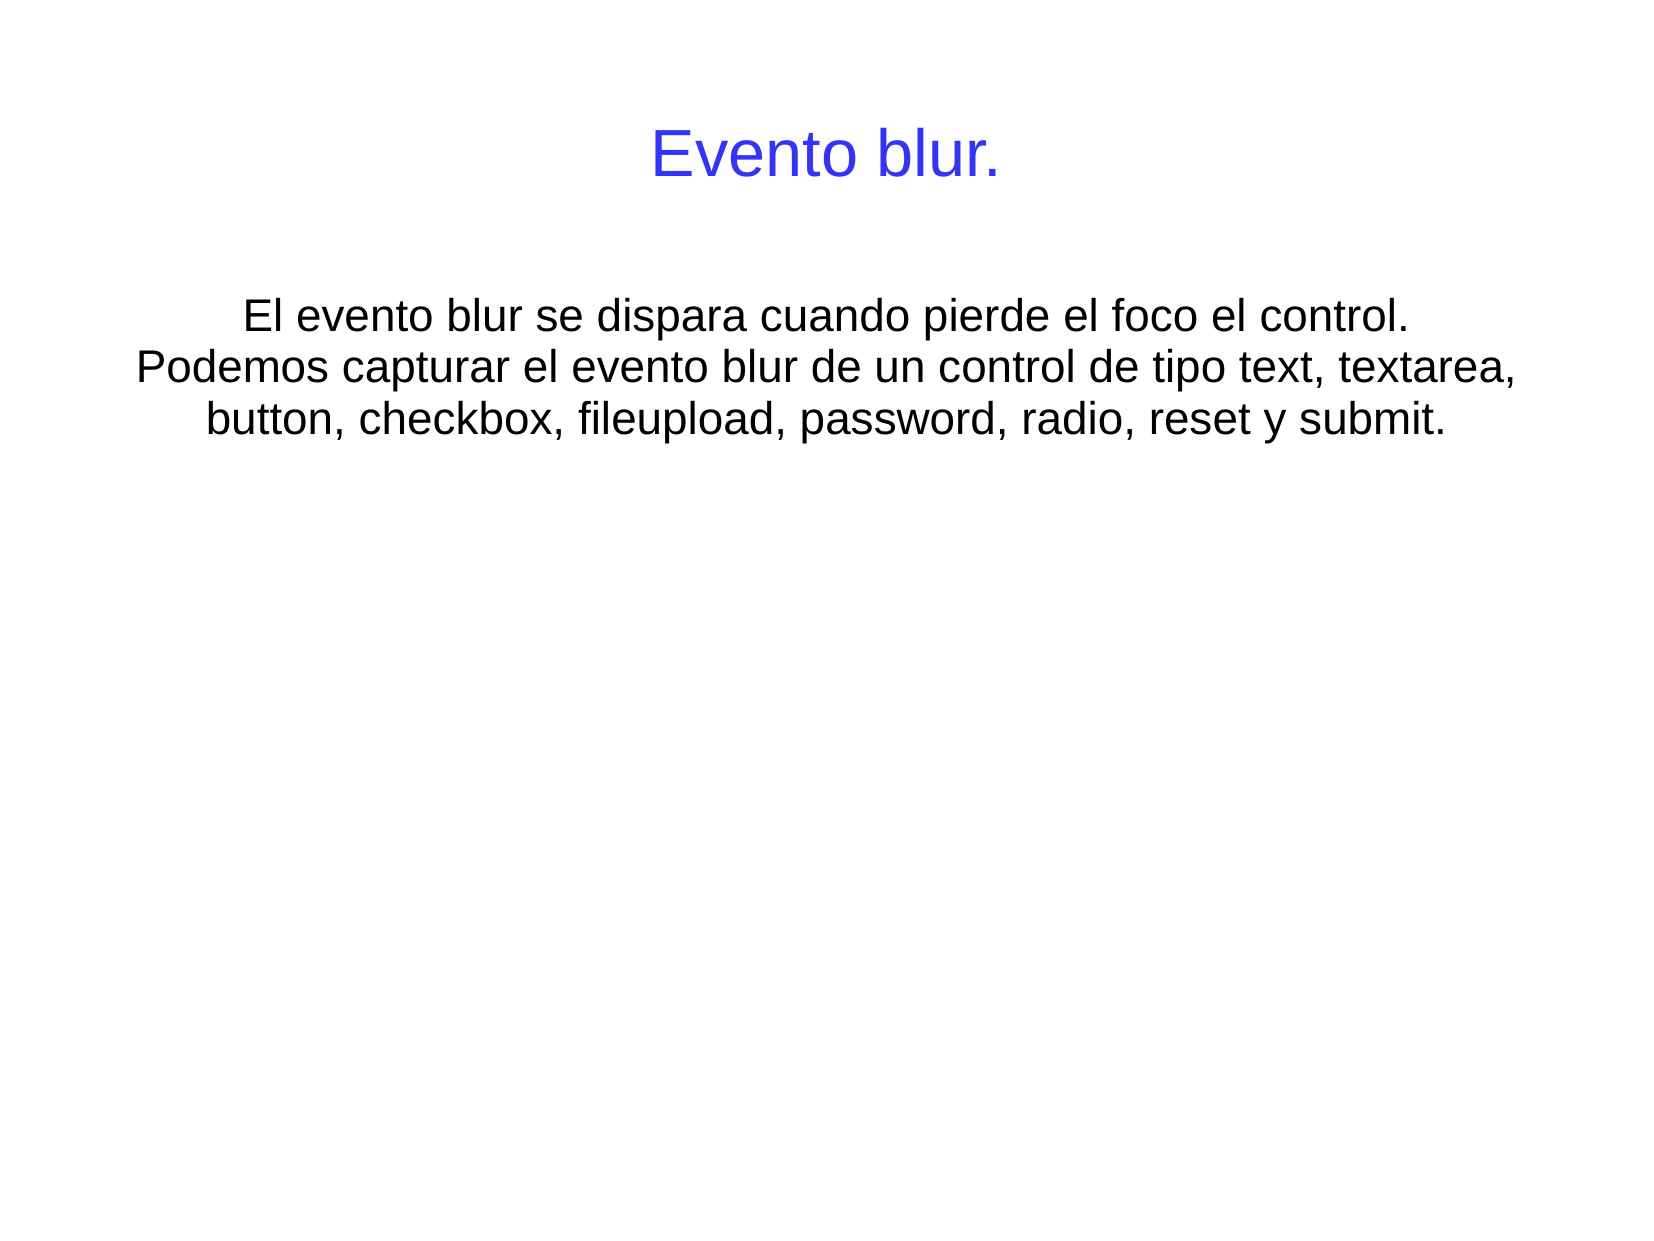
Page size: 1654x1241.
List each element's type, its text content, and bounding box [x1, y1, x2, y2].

list El evento blur se dispara cuando pierde el foco el control. Podemos capturar el evento blur de un control de tipo text, textarea, button, checkbox, fileupload, password, radio, reset y submit. [82, 290, 1571, 1010]
title Evento blur. [82, 49, 1571, 257]
